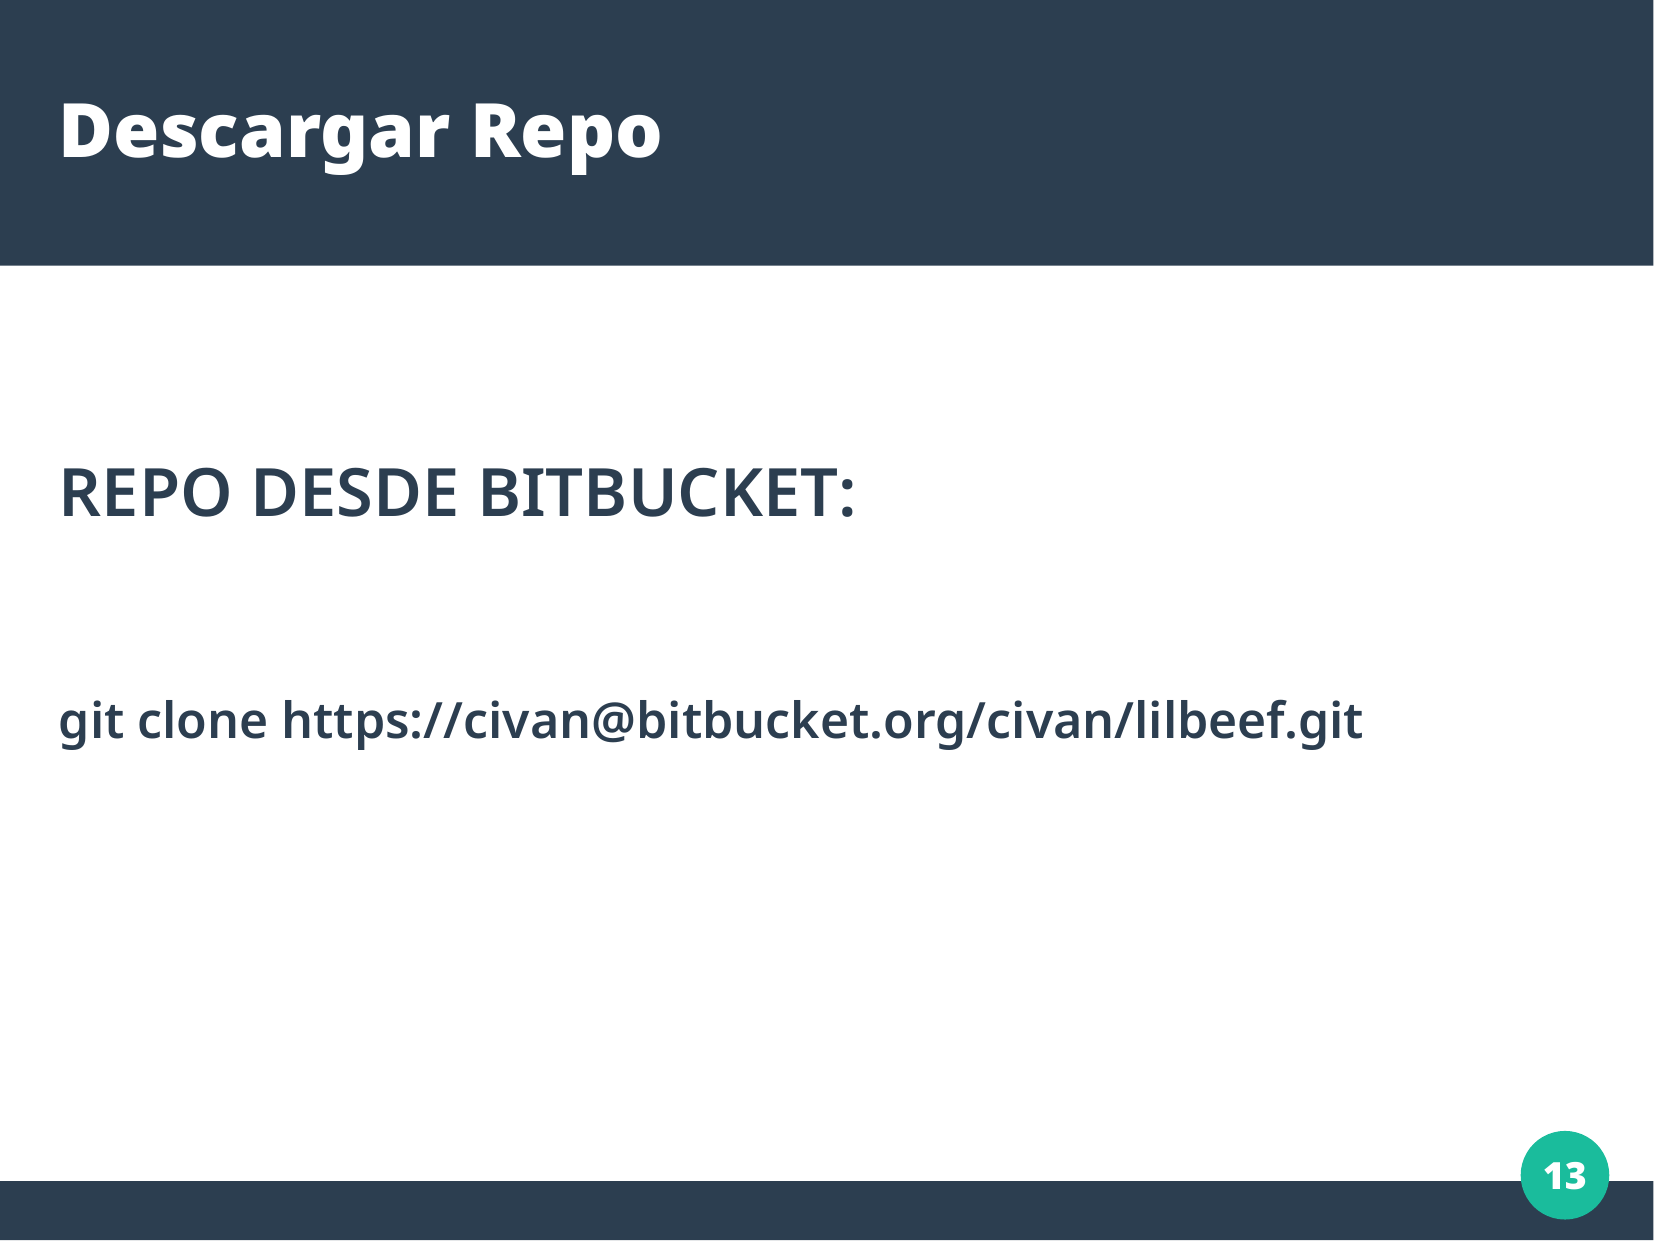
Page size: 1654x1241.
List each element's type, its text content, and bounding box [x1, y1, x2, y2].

title Descargar Repo [59, 49, 1595, 207]
list REPO DESDE BITBUCKET: git clone https://civan@bitbucket.org/civan/lilbeef.git [59, 324, 1595, 1152]
